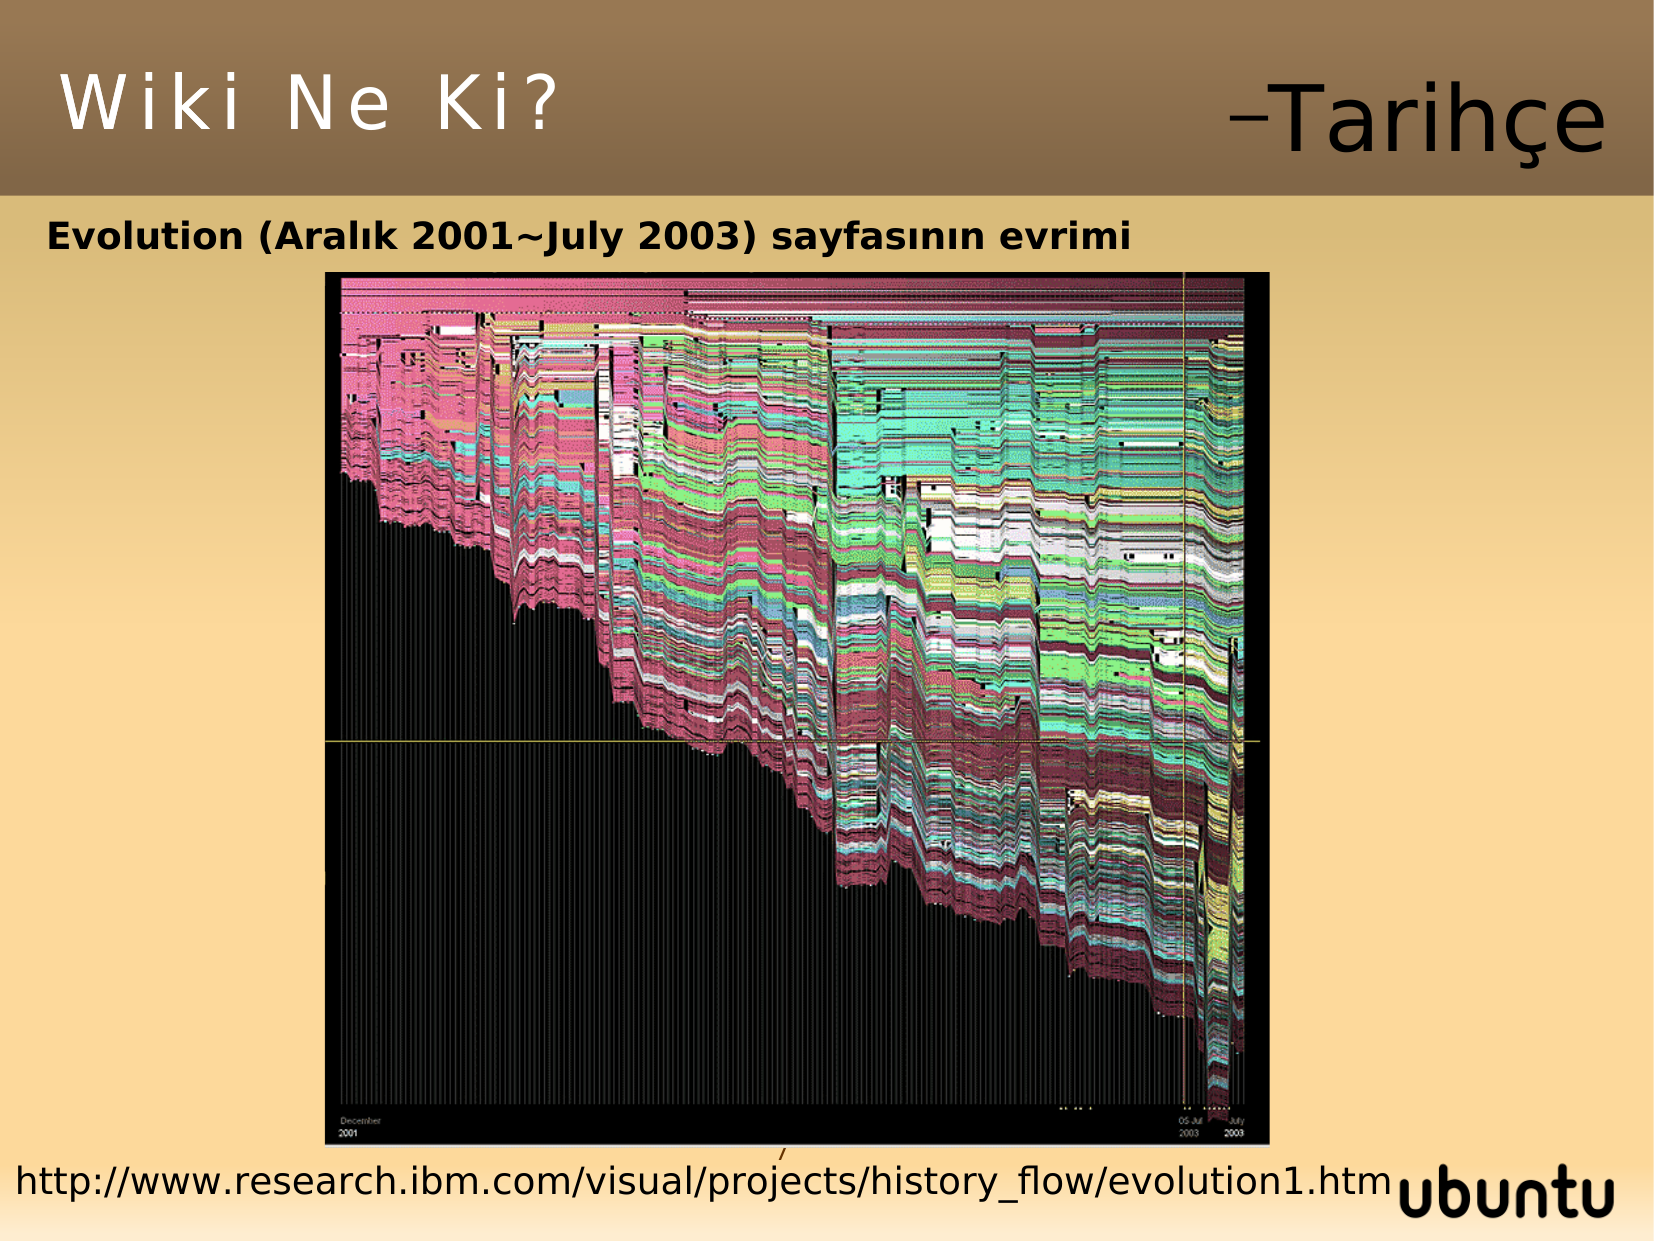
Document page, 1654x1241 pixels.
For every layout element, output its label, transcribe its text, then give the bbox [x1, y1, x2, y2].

text_box Tarihçe [1092, 59, 1625, 181]
text_box http://www.research.ibm.com/visual/projects/history_flow/evolution1.htm [0, 1152, 1410, 1211]
picture [0, 0, 1654, 1241]
title Wiki Ne Ki? [59, 29, 1595, 178]
text_box Evolution (Aralık 2001~July 2003) sayfasının evrimi [31, 207, 1148, 325]
